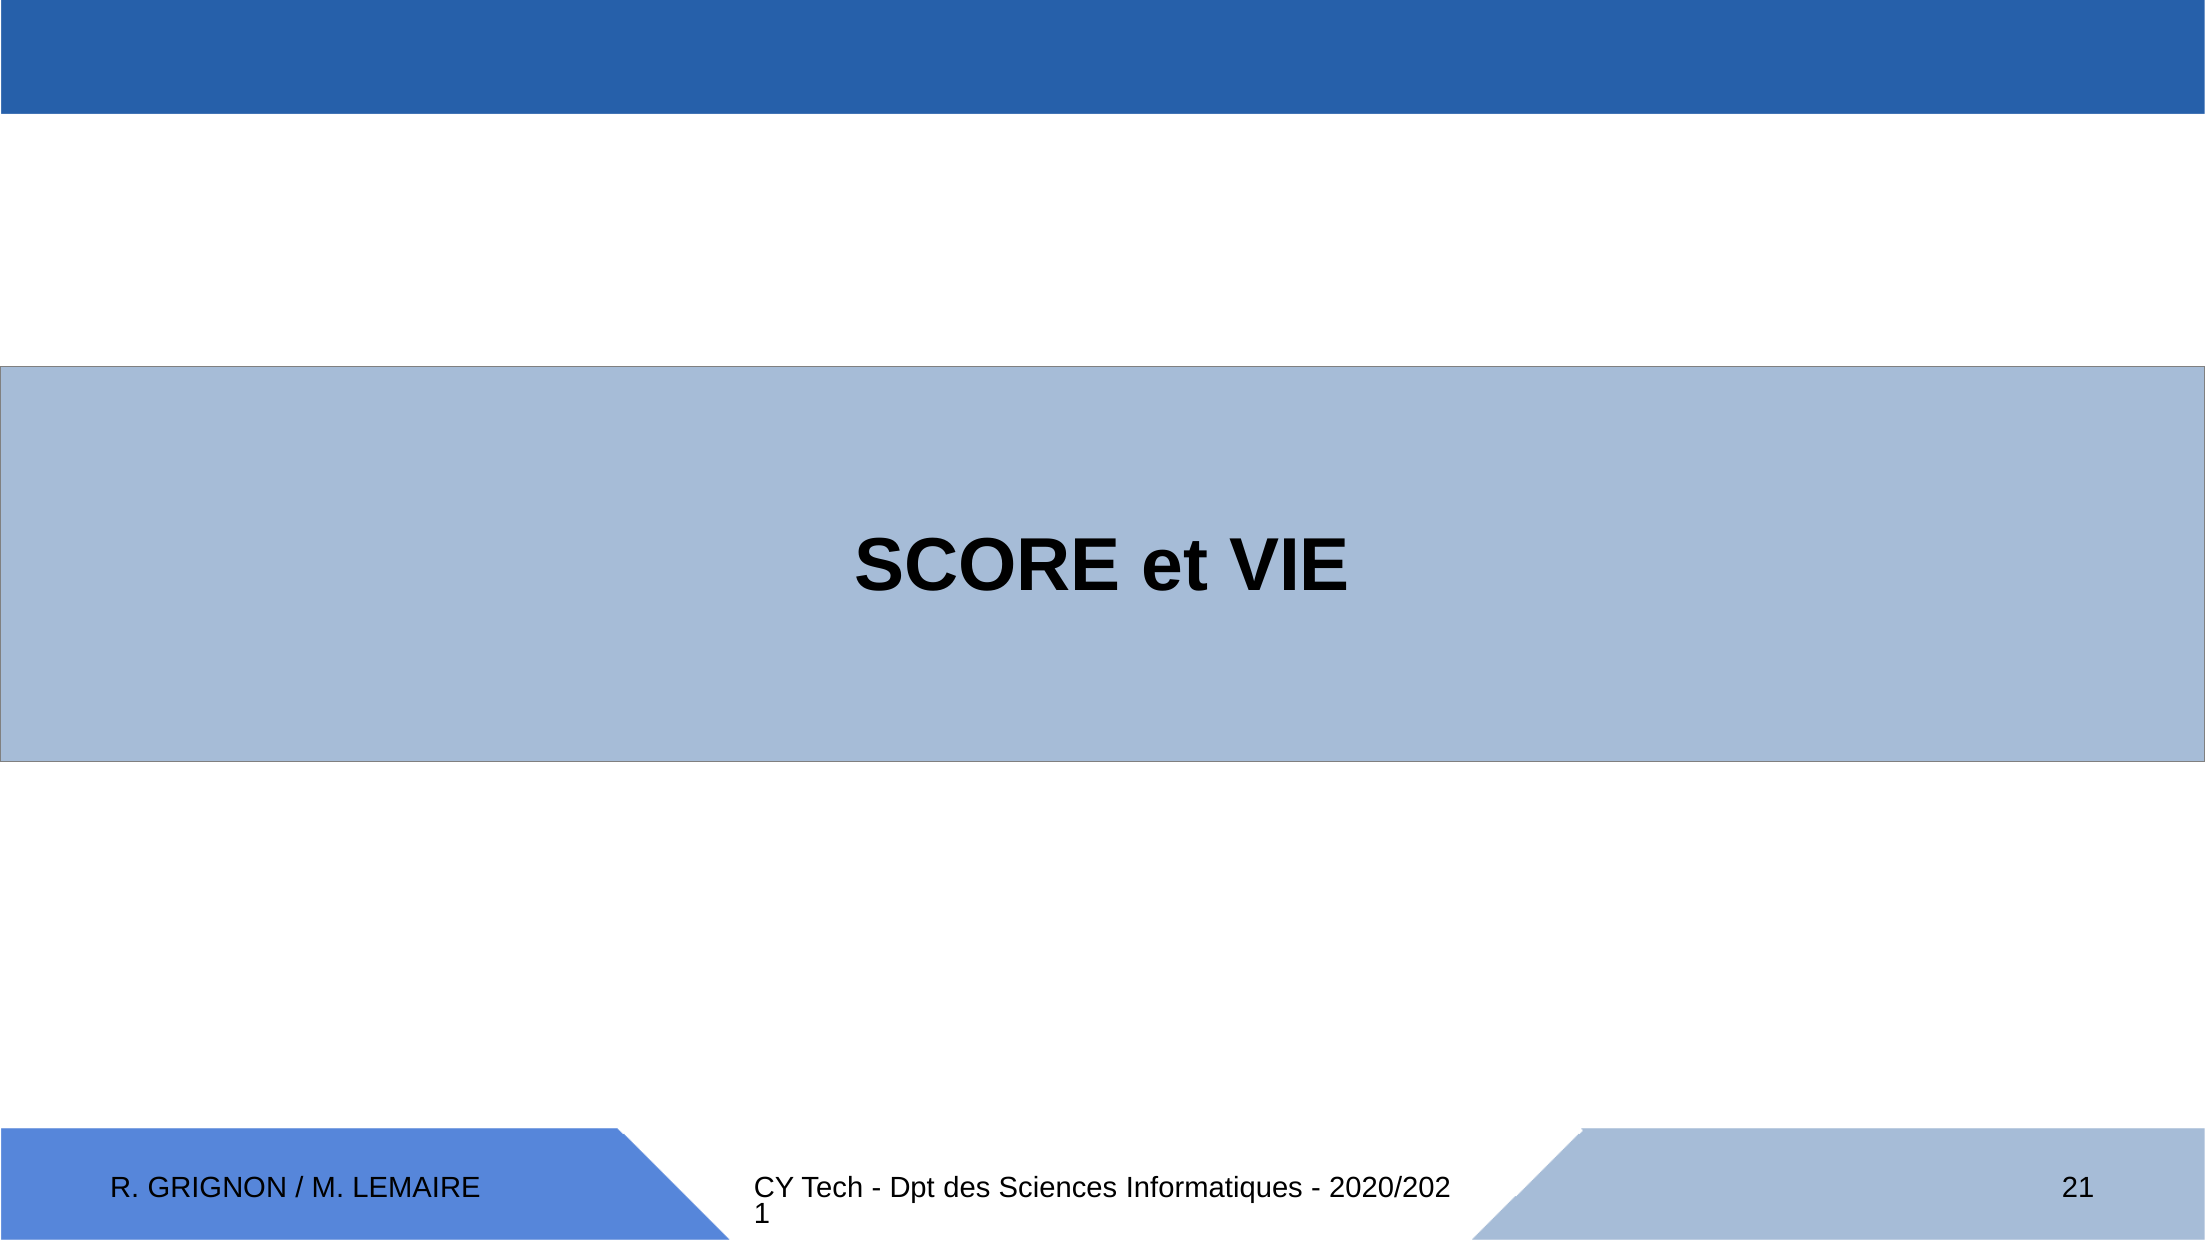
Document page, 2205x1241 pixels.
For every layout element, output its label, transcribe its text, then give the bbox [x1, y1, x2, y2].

picture [0, 762, 2205, 1241]
picture [0, 0, 2205, 366]
text_box SCORE et VIE [0, 366, 2205, 762]
